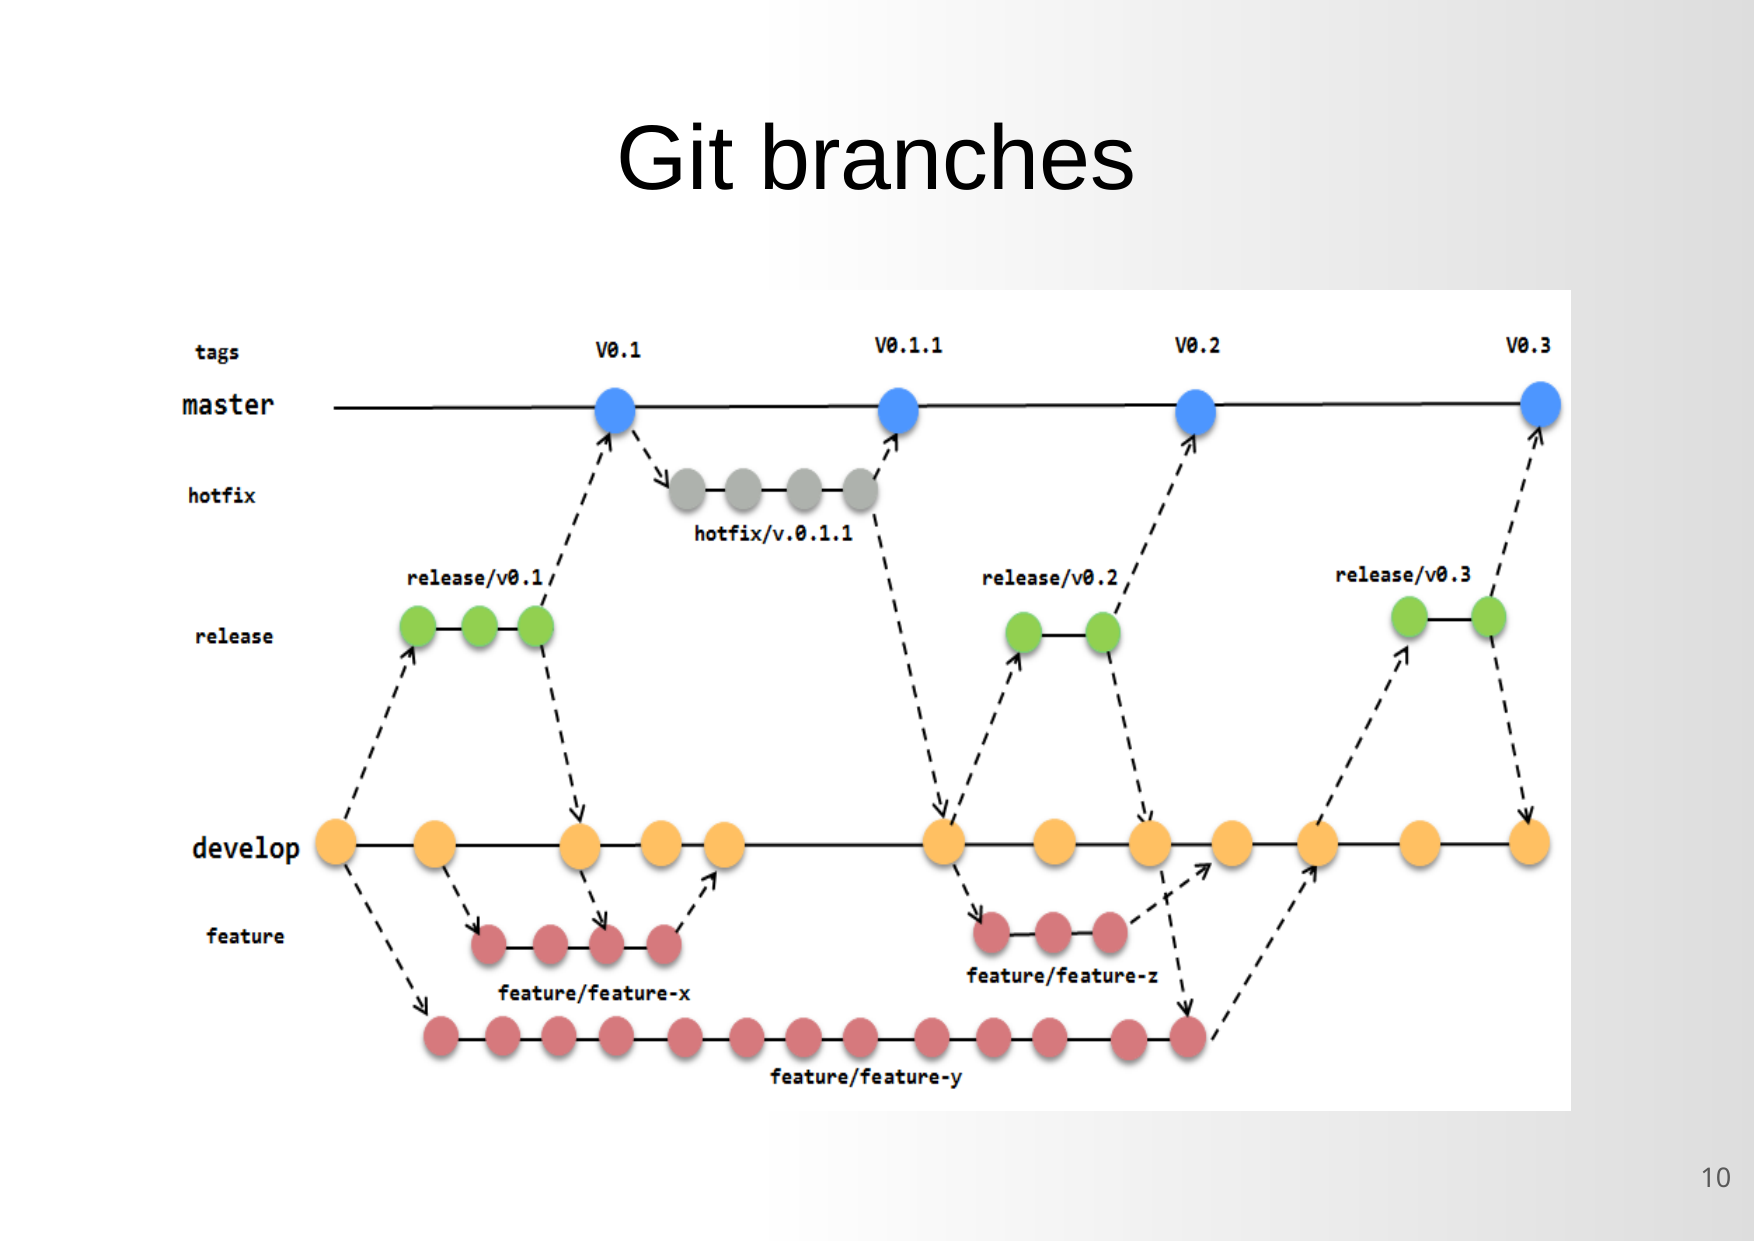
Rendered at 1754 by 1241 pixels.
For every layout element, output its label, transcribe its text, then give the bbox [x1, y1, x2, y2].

text_box Git branches [87, 49, 1666, 257]
picture [153, 290, 1571, 1111]
slide_number <number> [1641, 1145, 1747, 1241]
